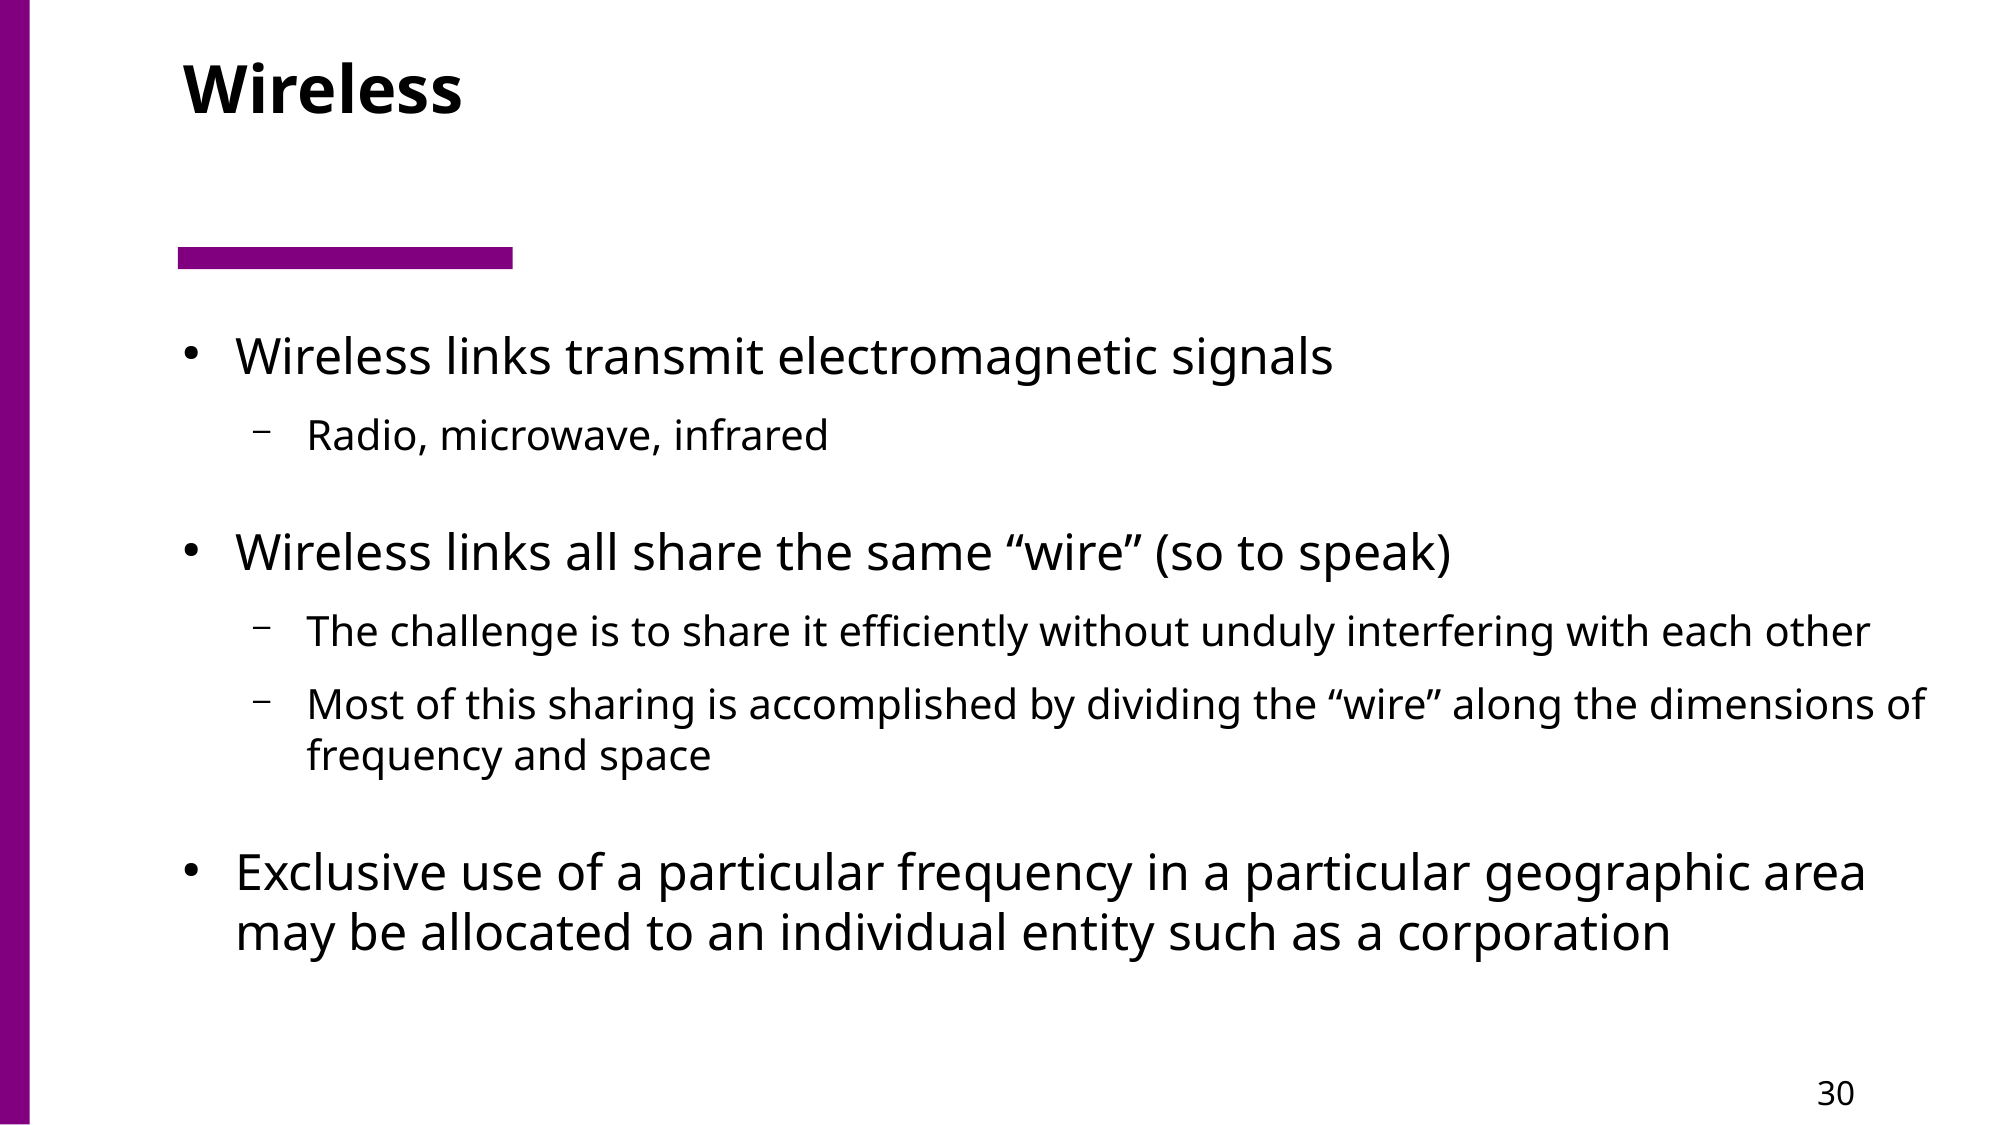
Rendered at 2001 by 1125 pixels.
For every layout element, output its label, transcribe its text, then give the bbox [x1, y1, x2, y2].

list Wireless links transmit electromagnetic signals Radio, microwave, infrared Wireless links all share the same “wire” (so to speak) The challenge is to share it efficiently without unduly interfering with each other Most of this sharing is accomplished by dividing the “wire” along the dimensions of frequency and space Exclusive use of a particular frequency in a particular geographic area may be allocated to an individual entity such as a corporation [149, 184, 1959, 1024]
title Wireless [133, 0, 1946, 135]
